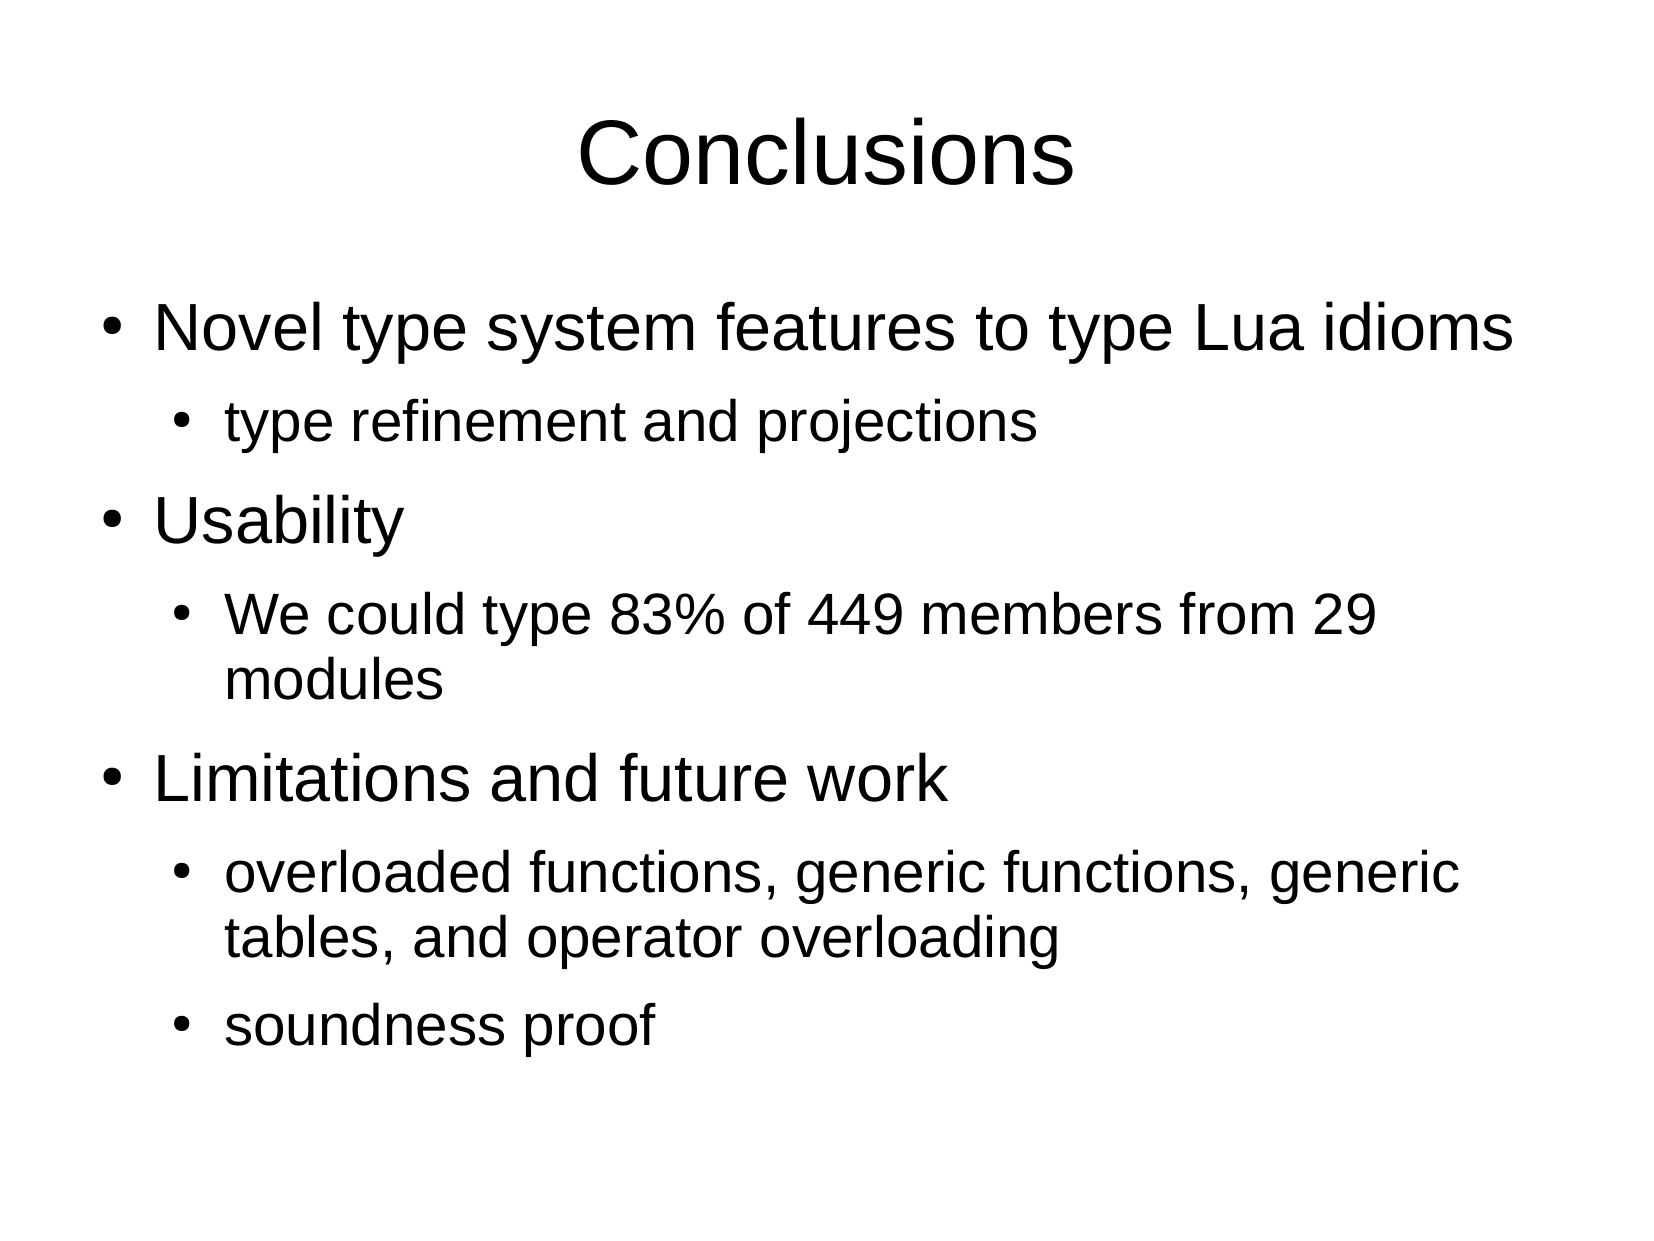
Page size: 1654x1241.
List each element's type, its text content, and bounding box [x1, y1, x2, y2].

list Novel type system features to type Lua idioms type refinement and projections Usability We could type 83% of 449 members from 29 modules Limitations and future work overloaded functions, generic functions, generic tables, and operator overloading soundness proof [82, 290, 1571, 1111]
title Conclusions [82, 49, 1571, 257]
